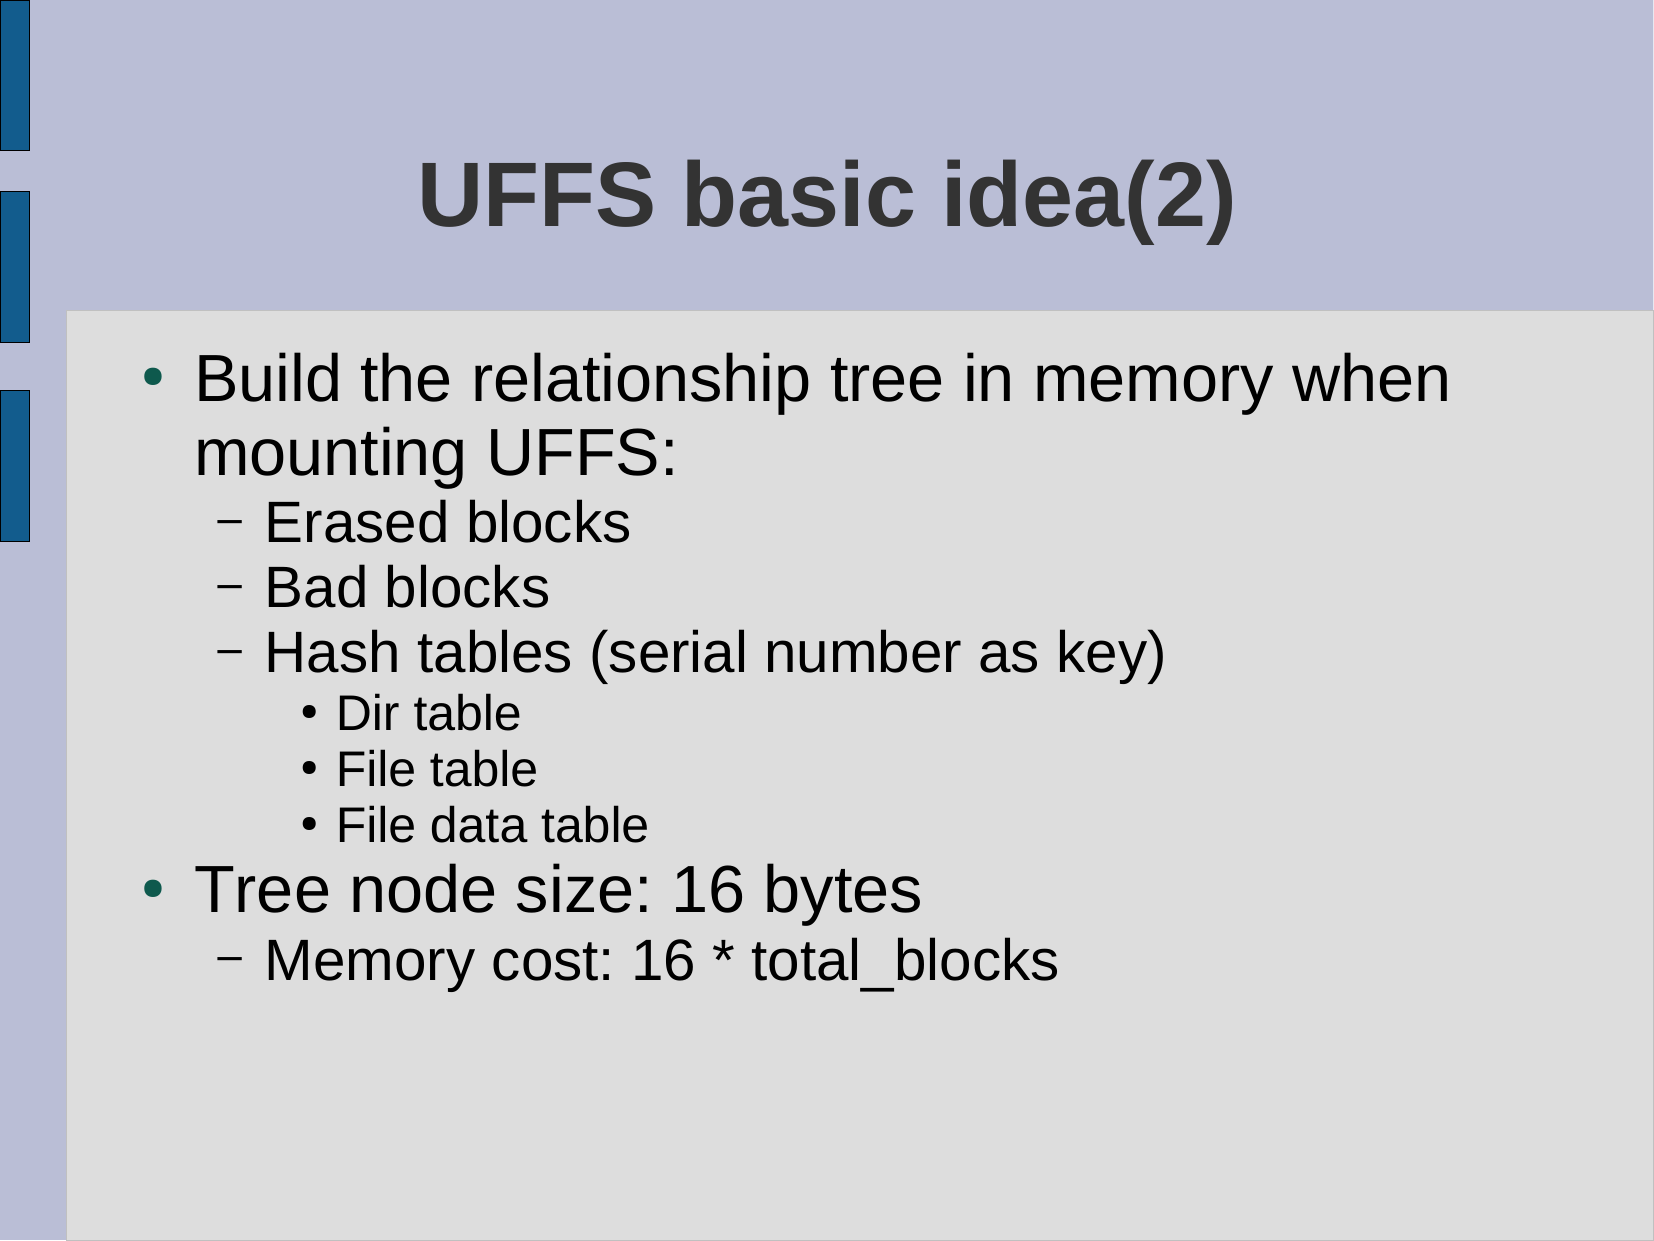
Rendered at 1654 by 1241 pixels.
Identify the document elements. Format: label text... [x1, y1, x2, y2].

list Build the relationship tree in memory when mounting UFFS: Erased blocks Bad blocks Hash tables (serial number as key) Dir table File table File data table Tree node size: 16 bytes Memory cost: 16 * total_blocks [123, 340, 1536, 1123]
title UFFS basic idea(2) [121, 91, 1534, 299]
